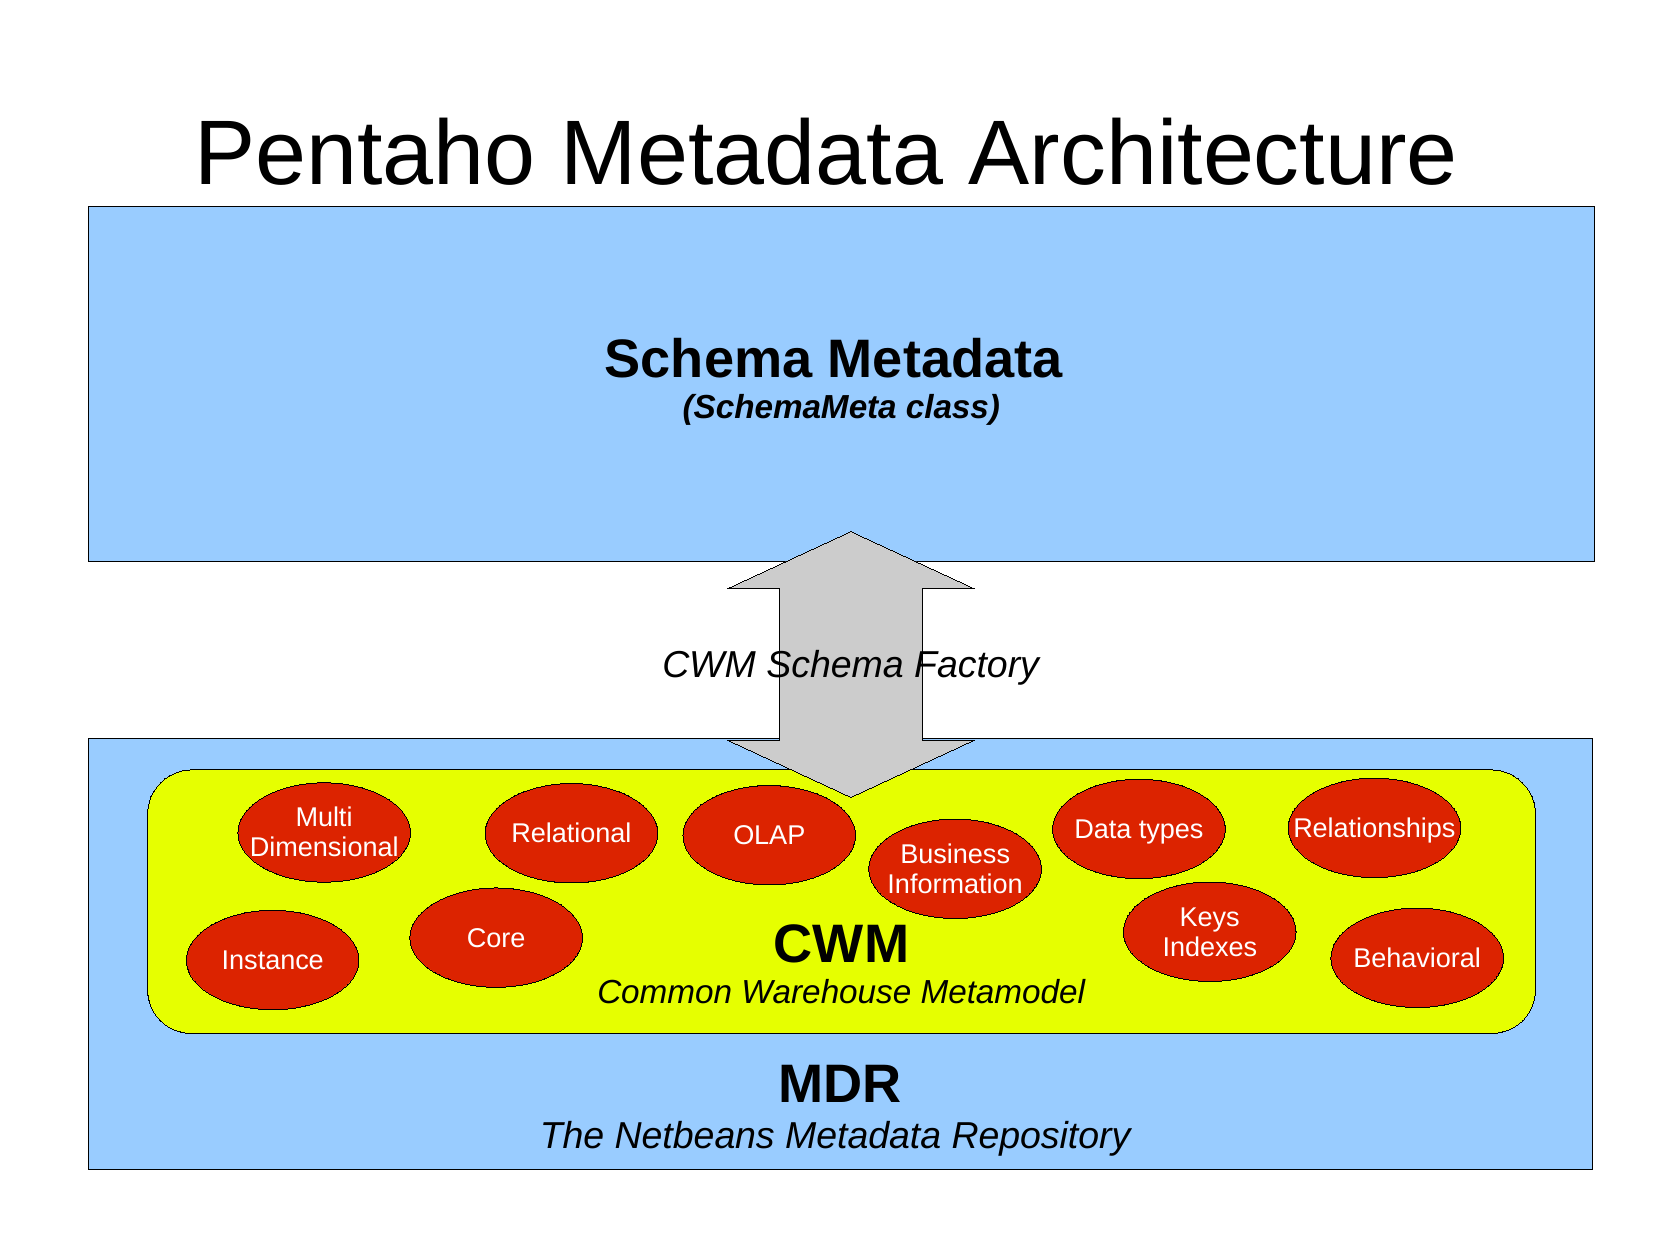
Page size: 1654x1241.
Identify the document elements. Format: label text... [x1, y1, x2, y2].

text_box CWM Schema Factory [727, 531, 975, 798]
title Pentaho Metadata Architecture [82, 49, 1571, 257]
text_box Business Information [868, 819, 1042, 919]
text_box Core [409, 887, 583, 988]
text_box OLAP [682, 785, 856, 885]
text_box CWM Common Warehouse Metamodel [147, 769, 1536, 1034]
text_box Relationships [1288, 778, 1461, 878]
text_box Behavioral [1330, 908, 1504, 1008]
text_box Keys Indexes [1123, 882, 1297, 982]
text_box Schema Metadata (SchemaMeta class) [88, 206, 1595, 562]
text_box Instance [186, 910, 359, 1010]
text_box Relational [485, 783, 658, 883]
text_box Multi Dimensional [237, 782, 411, 883]
text_box Data types [1052, 779, 1226, 879]
text_box MDR The Netbeans Metadata Repository [88, 738, 1593, 1170]
